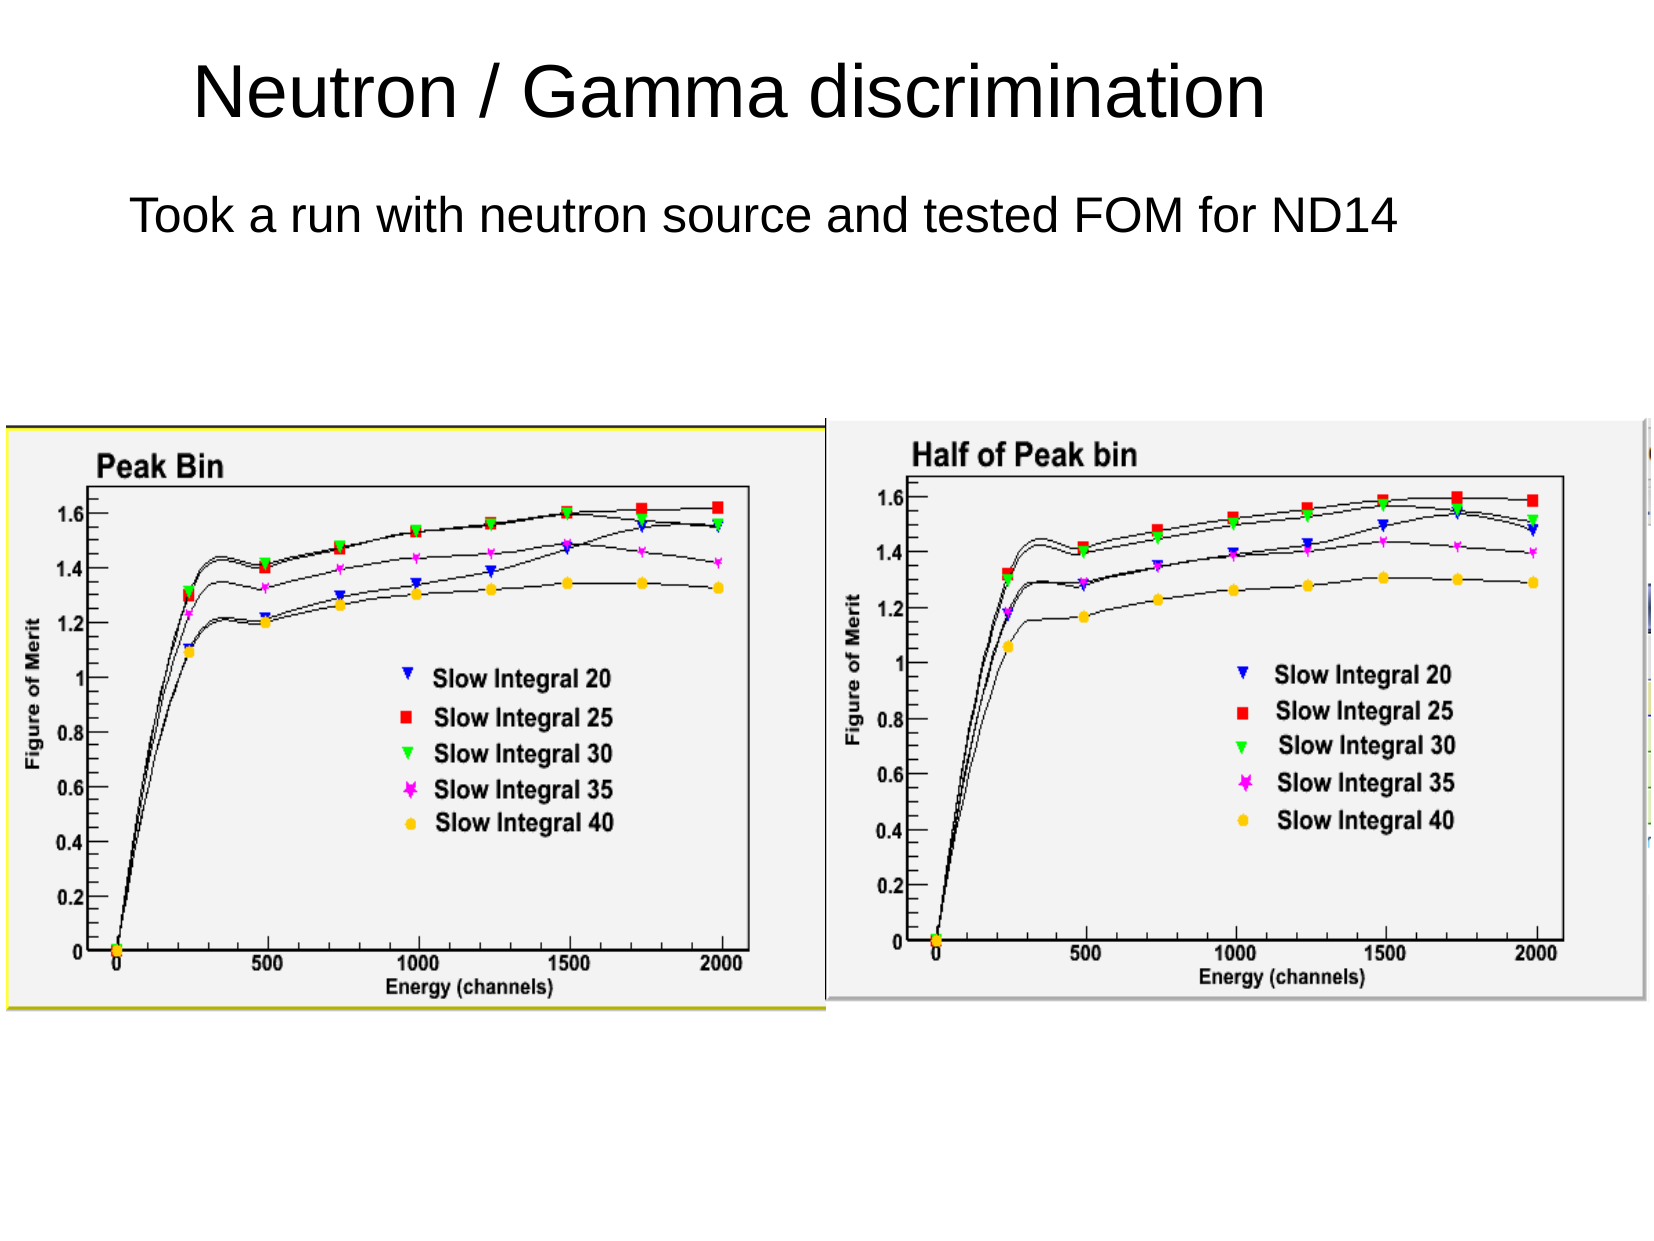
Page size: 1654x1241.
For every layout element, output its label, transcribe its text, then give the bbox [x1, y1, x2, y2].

text_box Neutron / Gamma discrimination [177, 42, 1654, 155]
text_box Took a run with neutron source and tested FOM for ND14 [114, 179, 1426, 293]
picture [6, 418, 1651, 1013]
